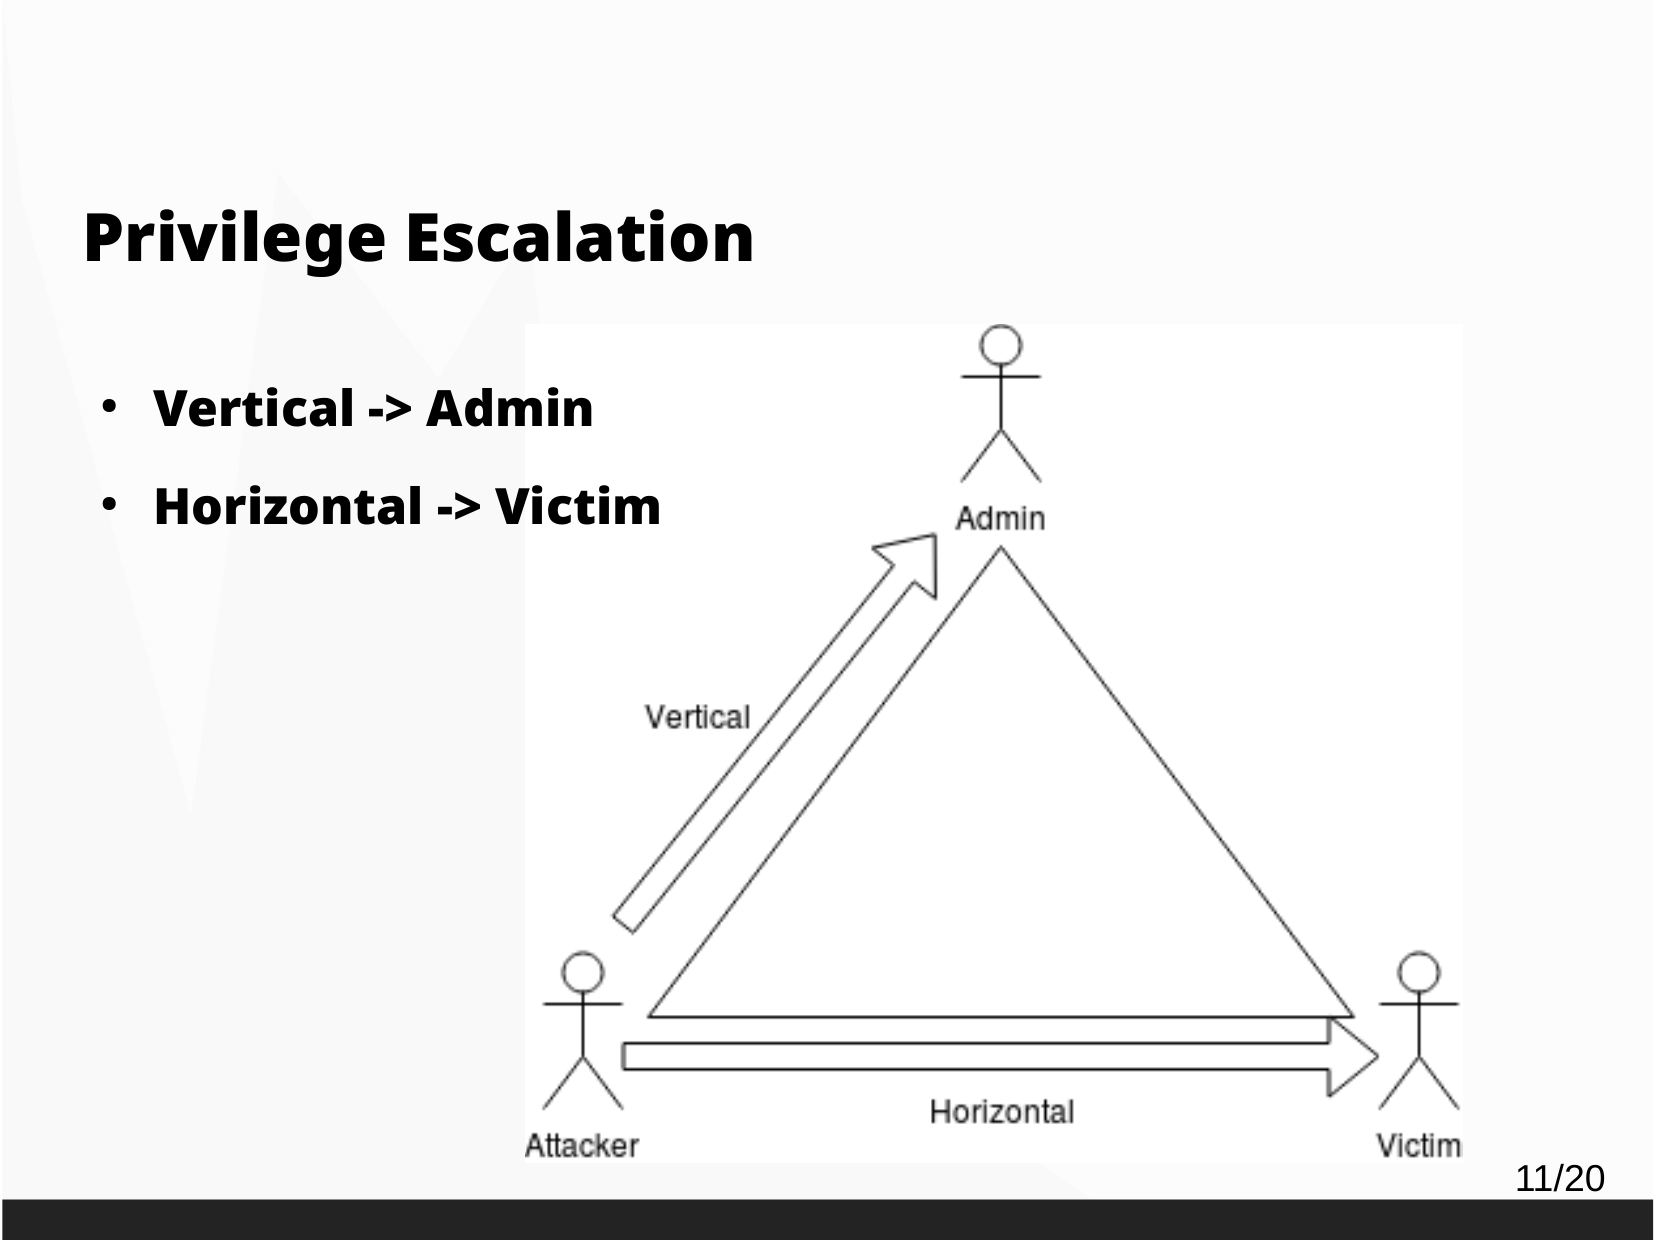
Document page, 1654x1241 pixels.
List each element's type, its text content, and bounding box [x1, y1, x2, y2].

text_box 11/20 [1500, 1149, 1651, 1201]
title Privilege Escalation [82, 139, 1571, 332]
picture [2, 0, 1654, 1241]
list Vertical -> Admin Horizontal -> Victim [82, 372, 1571, 1013]
